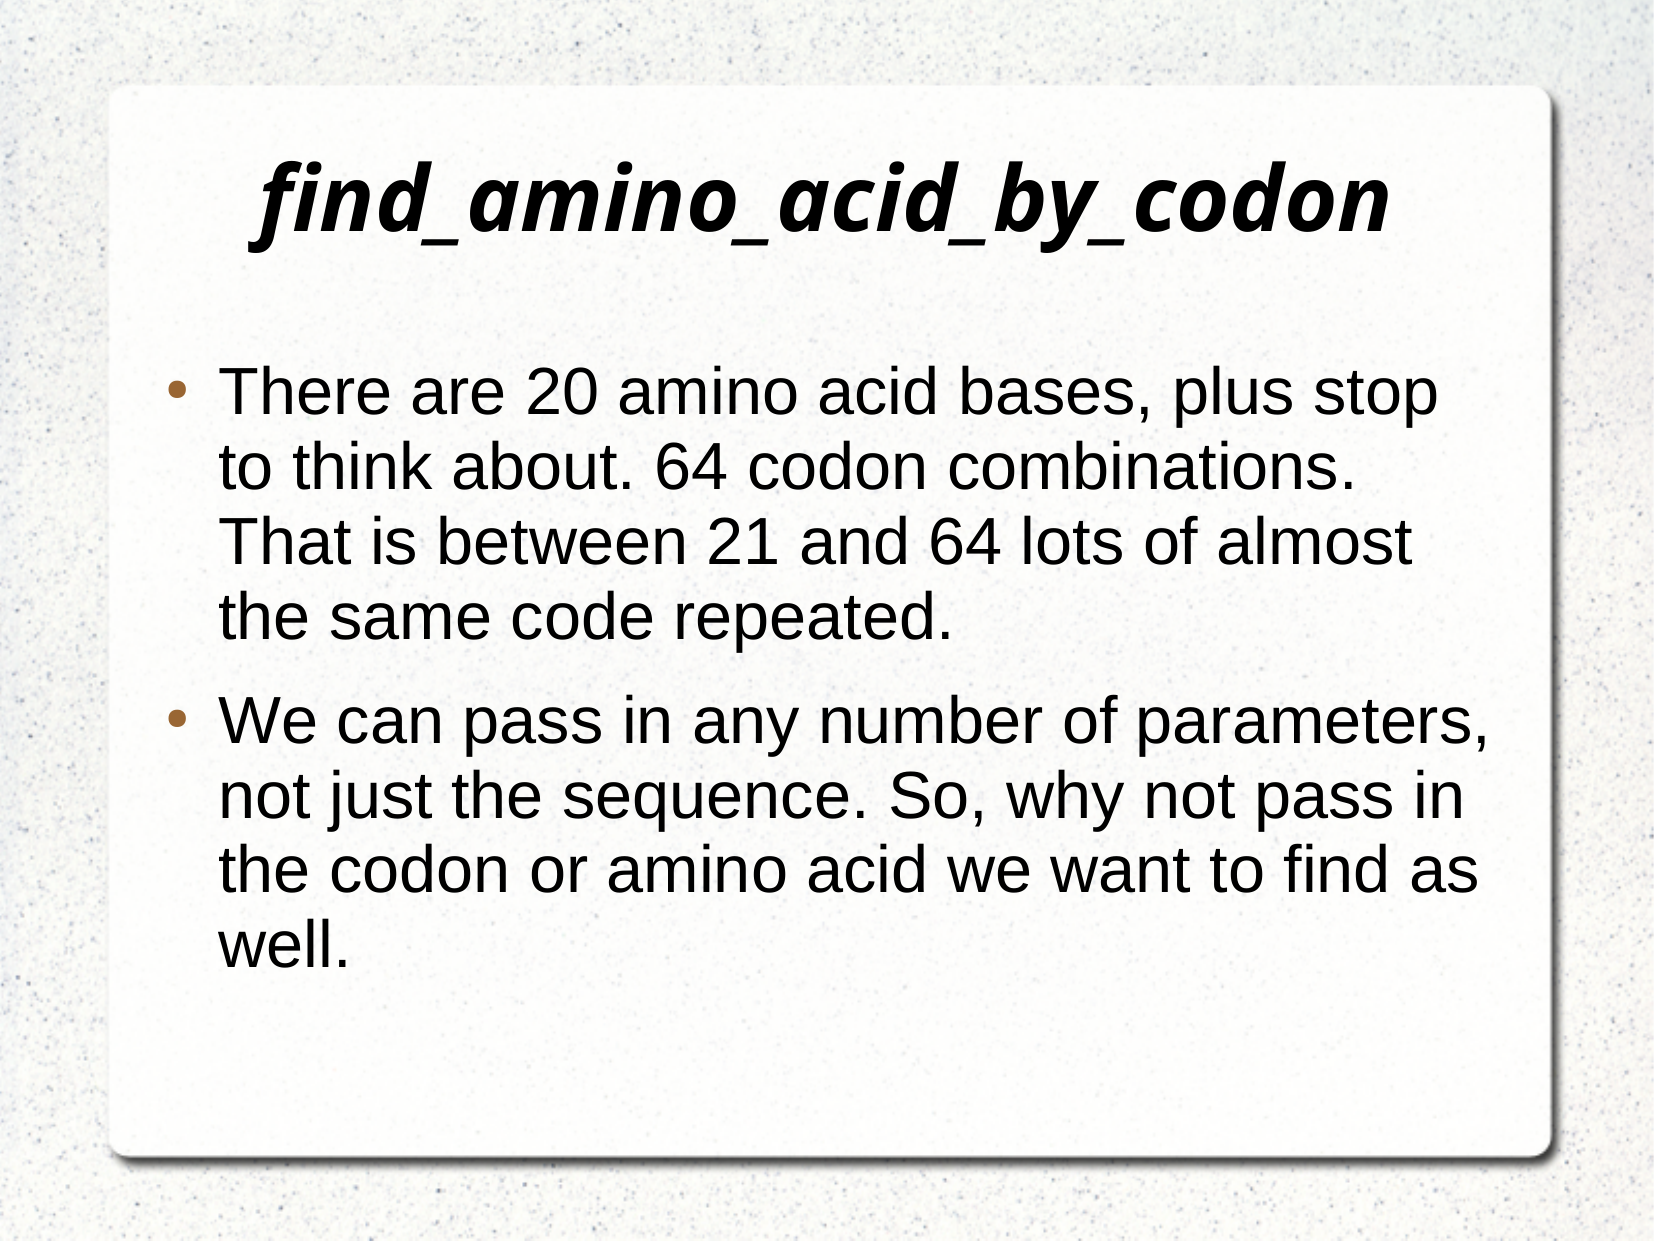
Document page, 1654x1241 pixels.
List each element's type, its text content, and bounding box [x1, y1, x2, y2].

title find_amino_acid_by_codon [118, 96, 1536, 296]
picture [0, 0, 1654, 1241]
list There are 20 amino acid bases, plus stop to think about. 64 codon combinations. That is between 21 and 64 lots of almost the same code repeated. We can pass in any number of parameters, not just the sequence. So, why not pass in the codon or amino acid we want to find as well. [147, 354, 1506, 1085]
